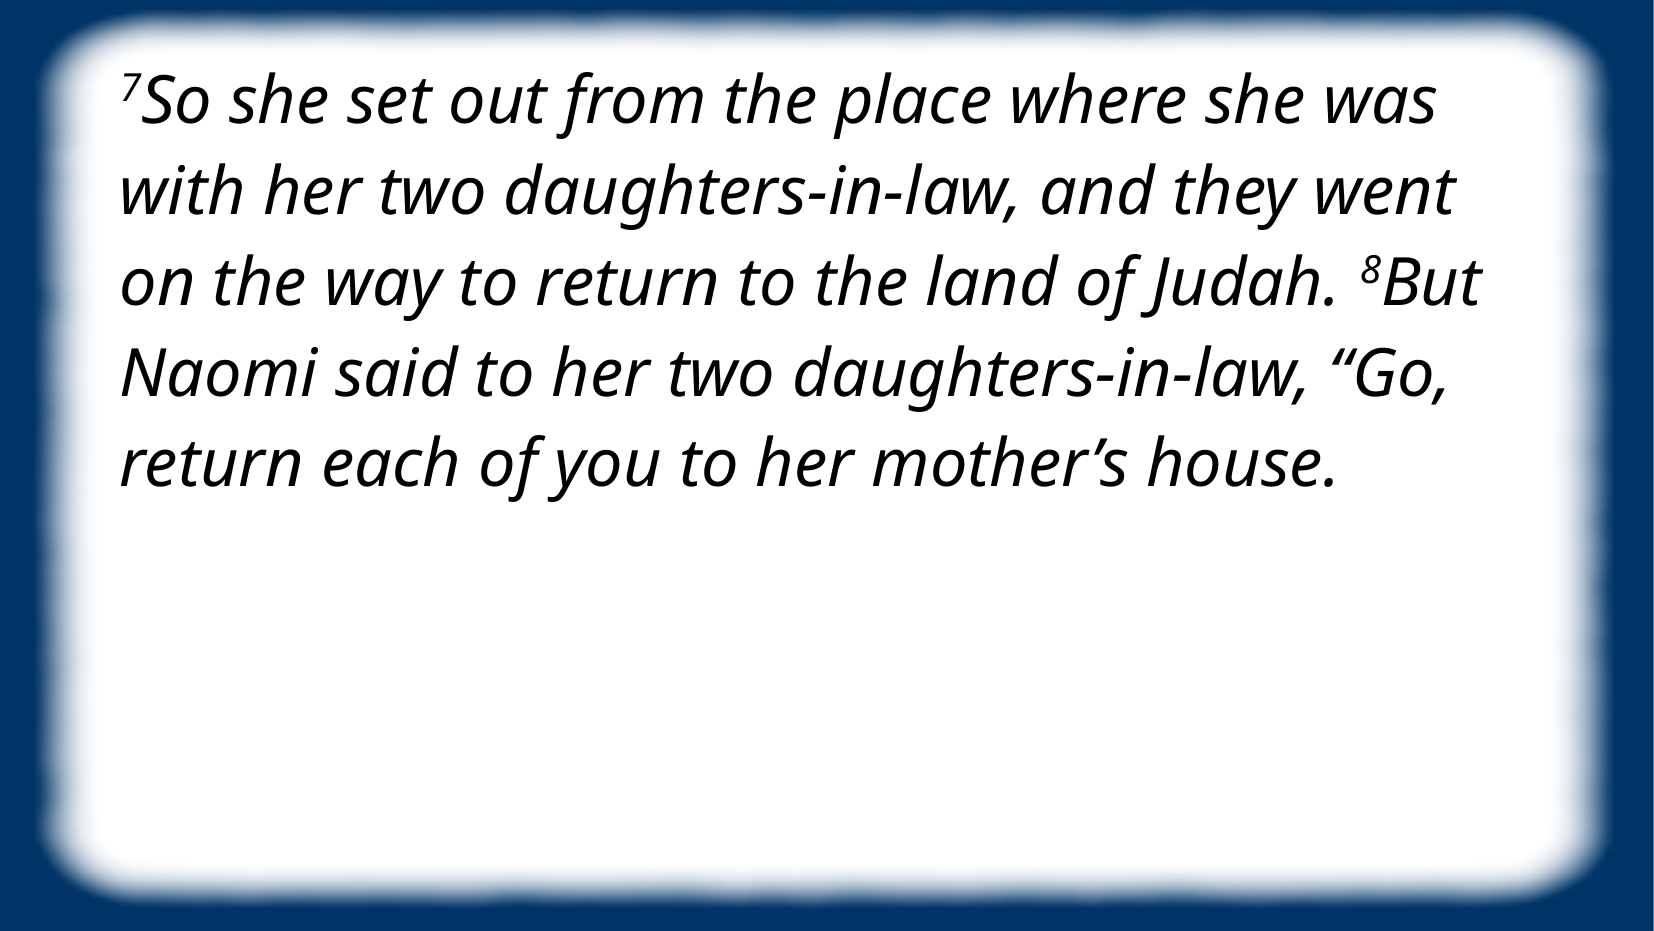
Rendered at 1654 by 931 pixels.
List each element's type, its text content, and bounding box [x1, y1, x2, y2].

picture [0, 0, 1654, 931]
text_box 7So she set out from the place where she was with her two daughters-in-law, and they went on the way to return to the land of Judah. 8But Naomi said to her two daughters-in-law, “Go, return each of you to her mother’s house. [105, 45, 1546, 504]
